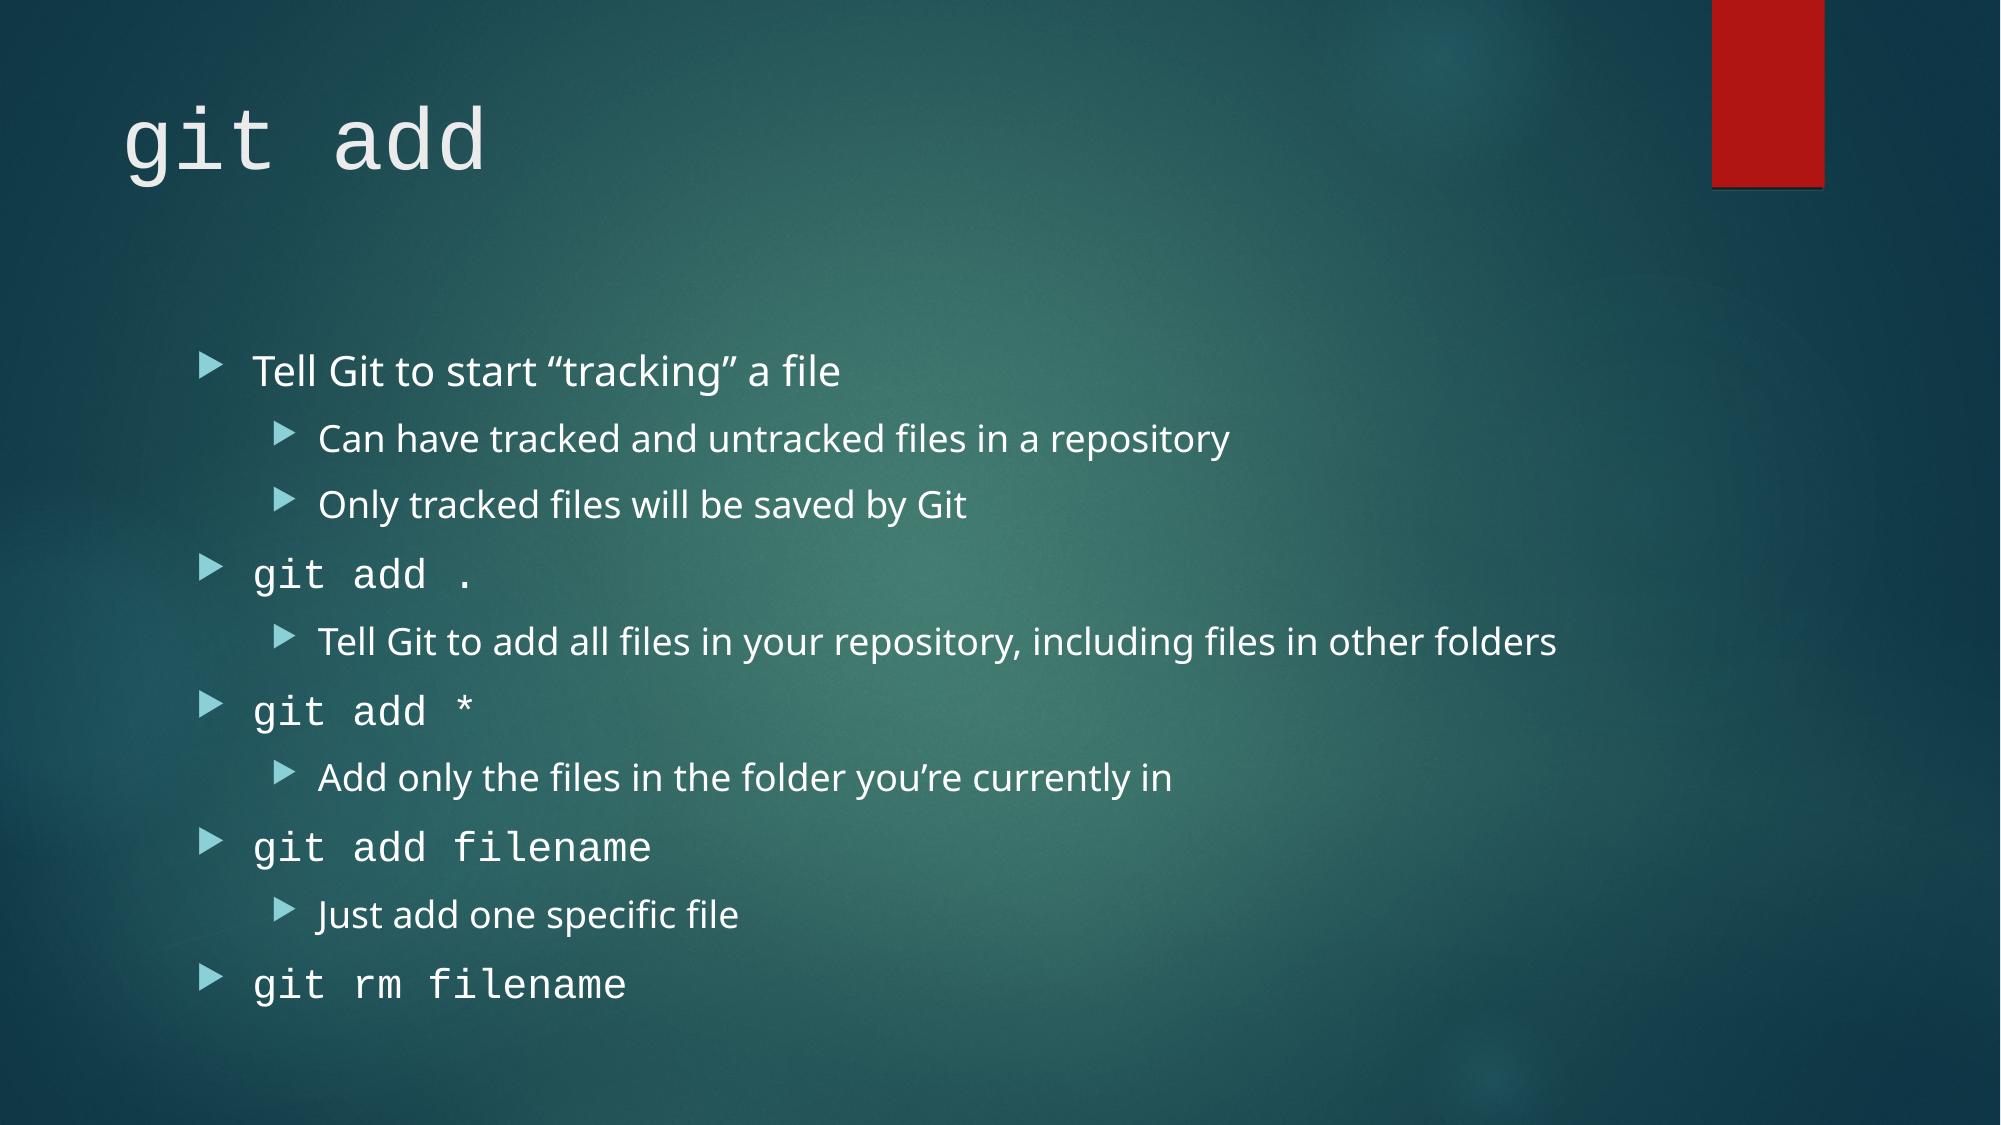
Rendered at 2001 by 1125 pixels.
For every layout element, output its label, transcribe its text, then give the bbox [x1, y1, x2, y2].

title git add [106, 74, 1649, 304]
picture [0, 0, 2001, 1125]
list Tell Git to start “tracking” a file Can have tracked and untracked files in a repository Only tracked files will be saved by Git git add . Tell Git to add all files in your repository, including files in other folders git add * Add only the files in the folder you’re currently in git add filename Just add one specific file git rm filename [181, 336, 1649, 1025]
